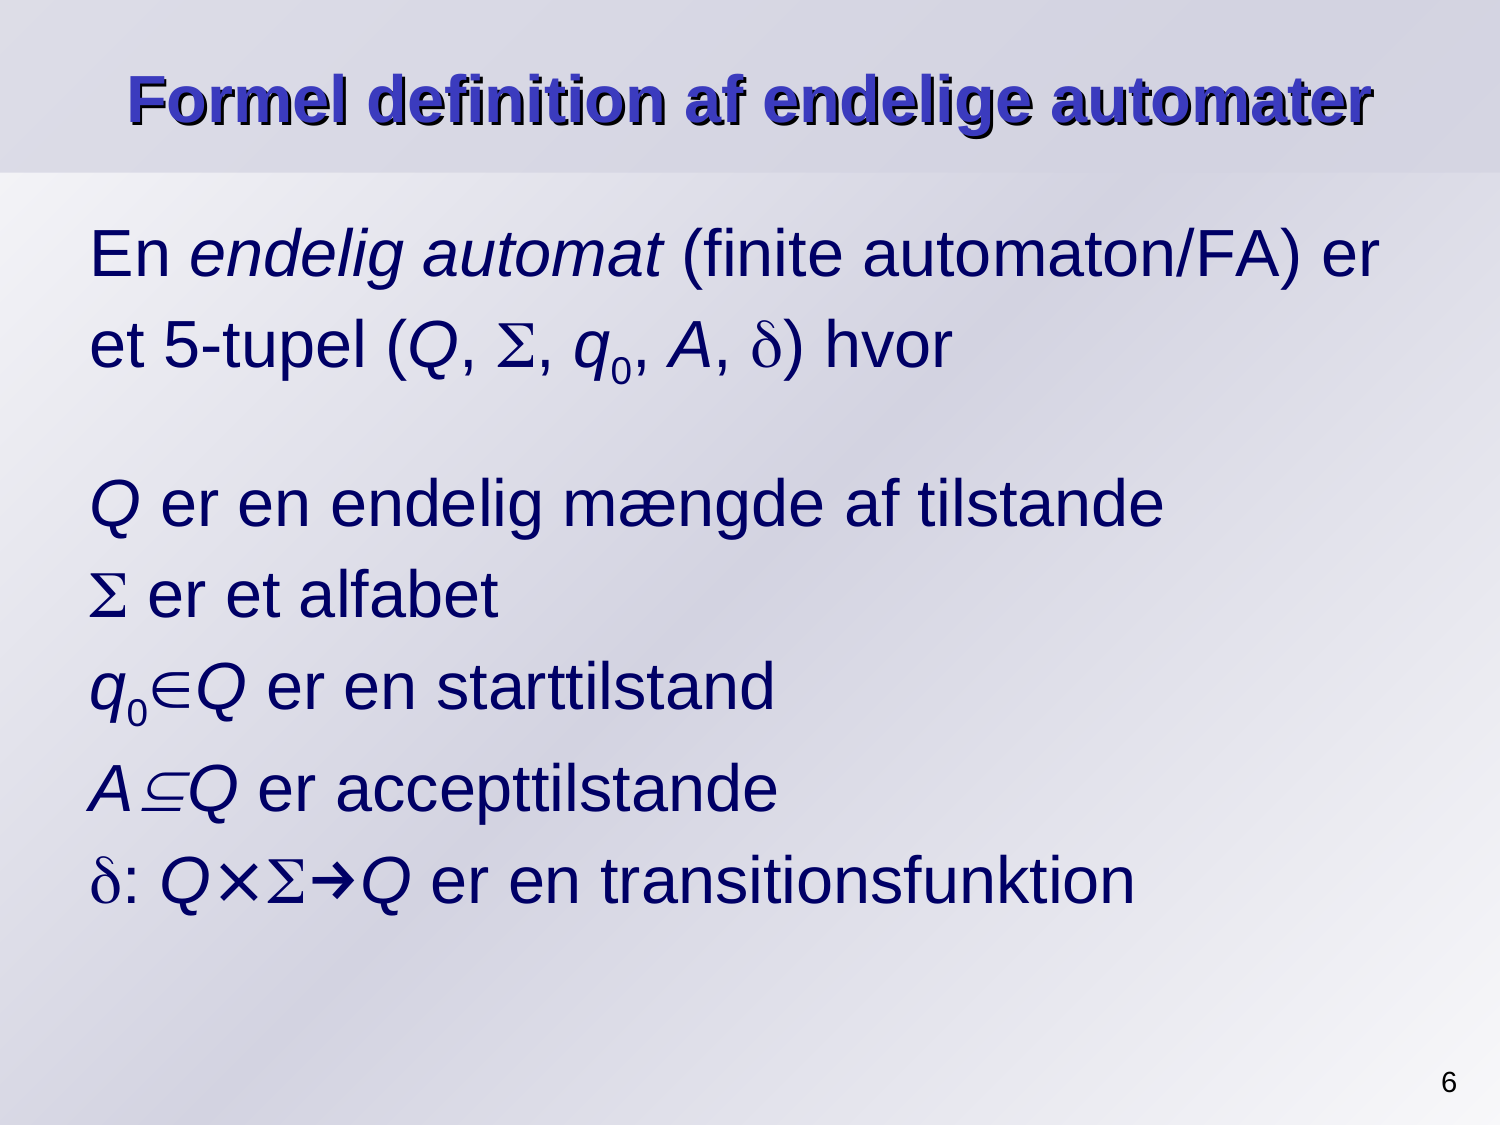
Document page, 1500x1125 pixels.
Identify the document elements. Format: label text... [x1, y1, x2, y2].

list En endelig automat (finite automaton/FA) er et 5-tupel (Q, Σ, q0, A, δ) hvor Q er en endelig mængde af tilstande Σ er et alfabet q0∈Q er en starttilstand A⊆Q er accepttilstande δ: Q⨯Σ→Q er en transitionsfunktion [74, 208, 1459, 1063]
title Formel definition af endelige automater [75, 24, 1426, 173]
